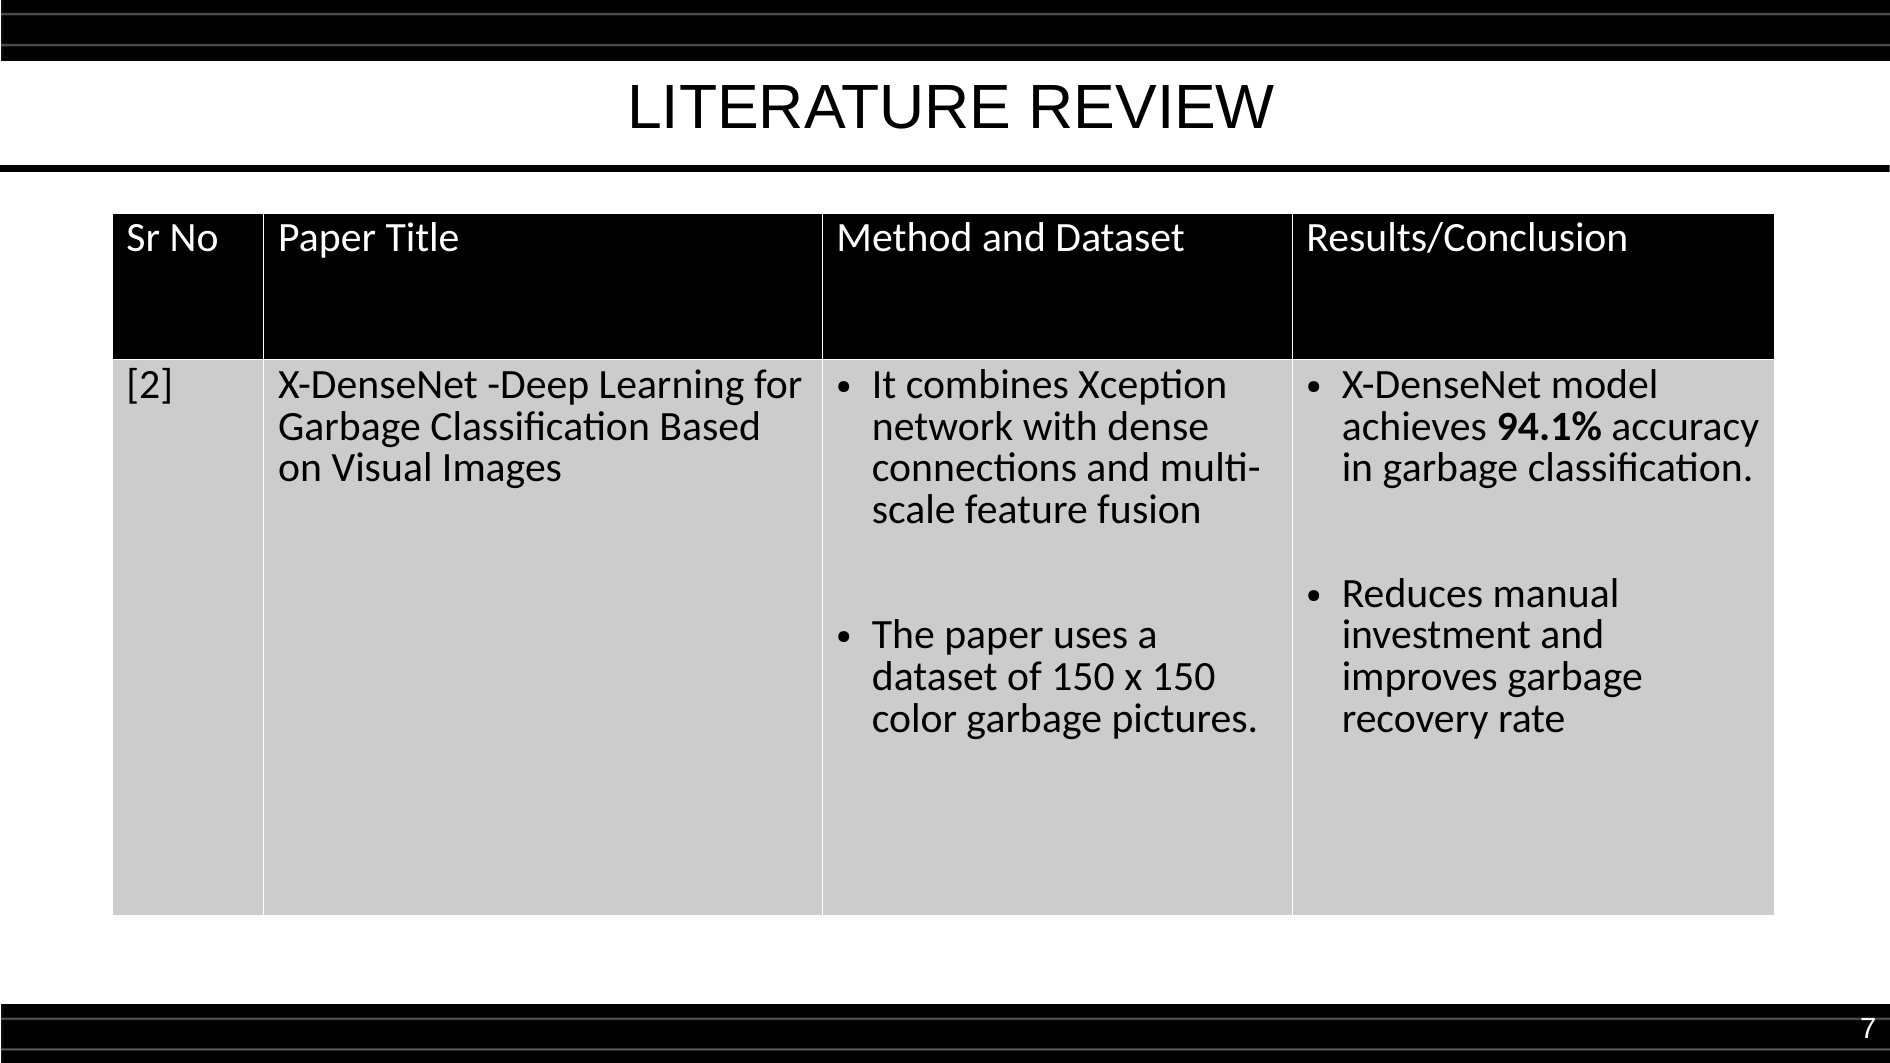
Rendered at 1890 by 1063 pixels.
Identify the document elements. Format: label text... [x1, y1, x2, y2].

table_header Paper Title [264, 214, 822, 359]
table_header Results/Conclusion [1293, 214, 1774, 359]
table_cell X-DenseNet -Deep Learning for Garbage Classification Based on Visual Images [264, 360, 822, 915]
picture [1, 1004, 1890, 1063]
table_cell X-DenseNet model achieves 94.1% accuracy in garbage classification. Reduces manual investment and improves garbage recovery rate [1293, 360, 1774, 915]
table_header Method and Dataset [823, 214, 1292, 359]
table_header Sr No [113, 214, 263, 359]
table_cell [2] [113, 360, 263, 915]
picture [1, 0, 1890, 61]
table_cell It combines Xception network with dense connections and multi-scale feature fusion The paper uses a dataset of 150 x 150 color garbage pictures. [823, 360, 1292, 915]
title LITERATURE REVIEW [66, 67, 1768, 148]
